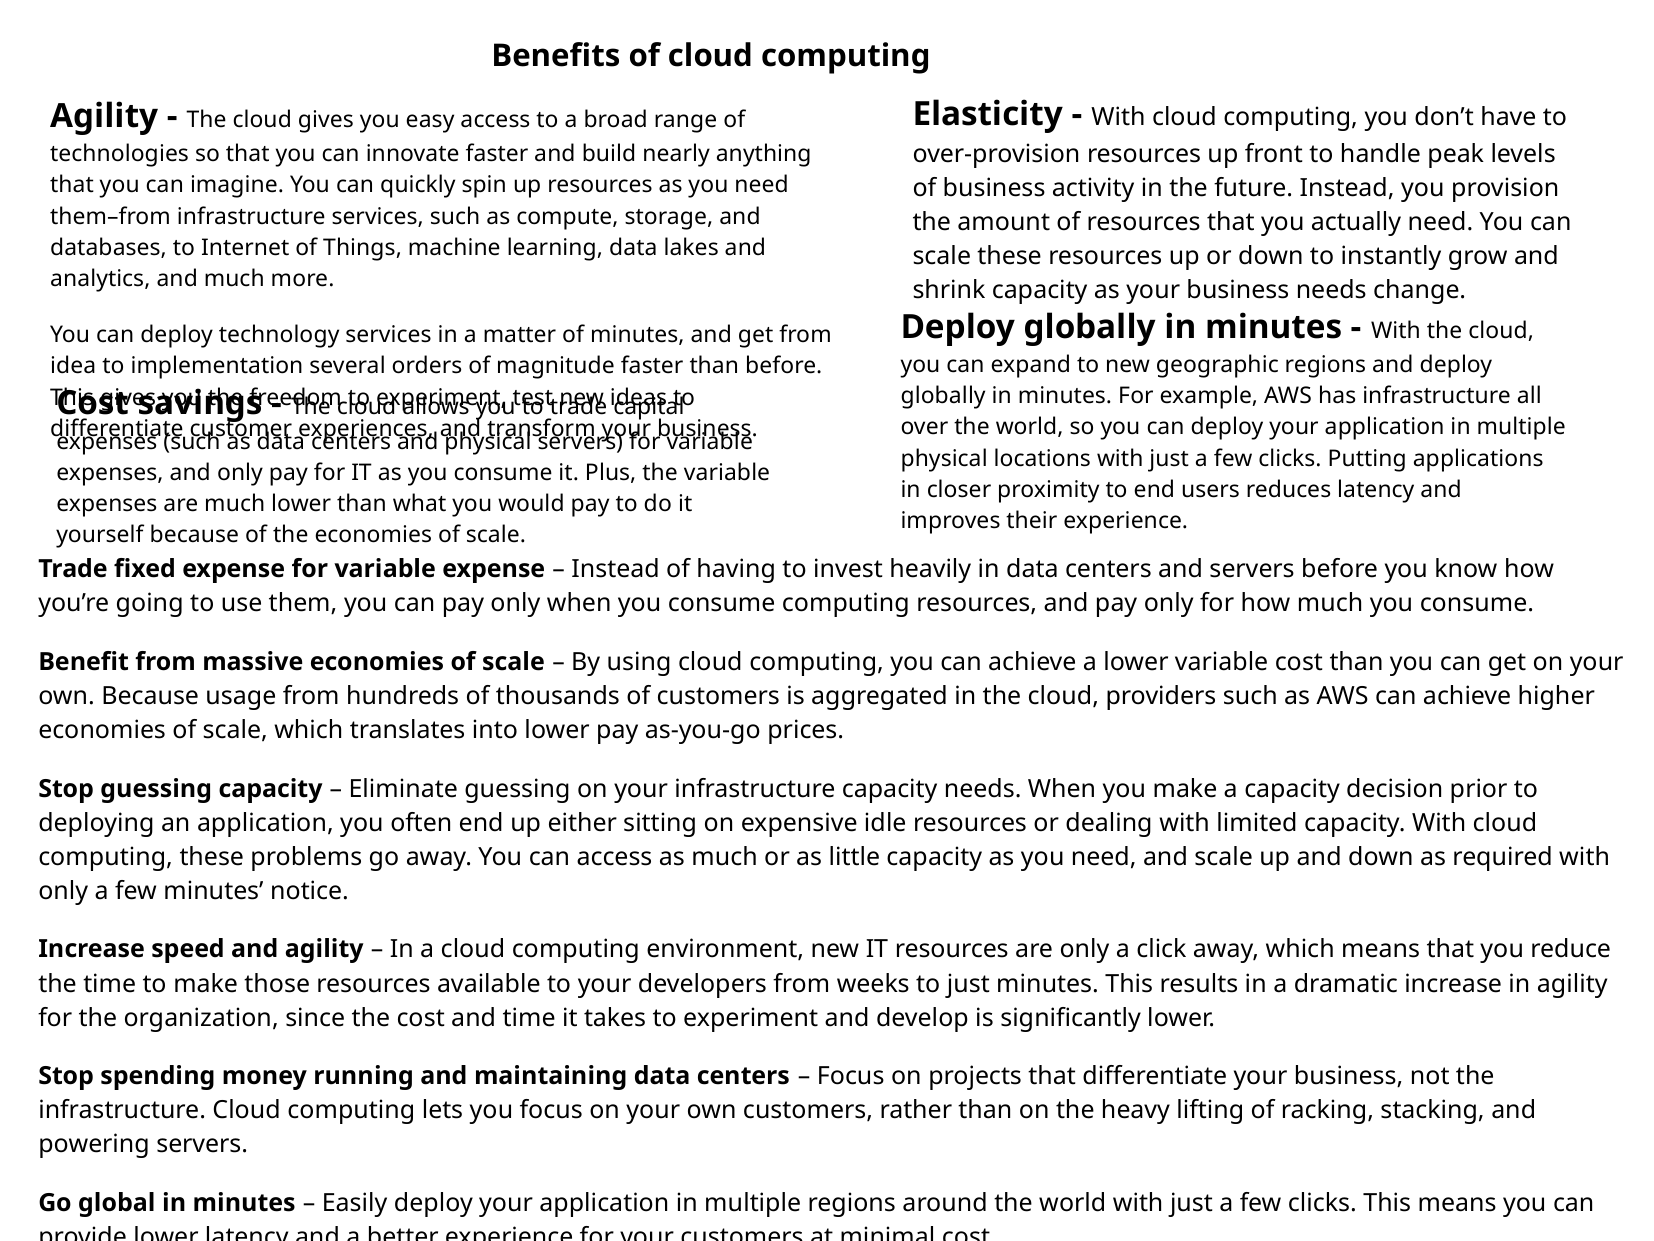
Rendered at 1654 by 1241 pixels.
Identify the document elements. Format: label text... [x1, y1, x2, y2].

text_box Elasticity - With cloud computing, you don’t have to over-provision resources up front to handle peak levels of business activity in the future. Instead, you provision the amount of resources that you actually need. You can scale these resources up or down to instantly grow and shrink capacity as your business needs change. [897, 82, 1601, 260]
text_box Cost savings - The cloud allows you to trade capital expenses (such as data centers and physical servers) for variable expenses, and only pay for IT as you consume it. Plus, the variable expenses are much lower than what you would pay to do it yourself because of the economies of scale. [41, 371, 792, 520]
text_box Trade fixed expense for variable expense – Instead of having to invest heavily in data centers and servers before you know how you’re going to use them, you can pay only when you consume computing resources, and pay only for how much you consume. Benefit from massive economies of scale – By using cloud computing, you can achieve a lower variable cost than you can get on your own. Because usage from hundreds of thousands of customers is aggregated in the cloud, providers such as AWS can achieve higher economies of scale, which translates into lower pay as-you-go prices. Stop guessing capacity – Eliminate guessing on your infrastructure capacity needs. When you make a capacity decision prior to deploying an application, you often end up either sitting on expensive idle resources or dealing with limited capacity. With cloud computing, these problems go away. You can access as much or as little capacity as you need, and scale up and down as required with only a few minutes’ notice. Increase speed and agility – In a cloud computing environment, new IT resources are only a click away, which means that you reduce the time to make those resources available to your developers from weeks to just minutes. This results in a dramatic increase in agility for the organization, since the cost and time it takes to experiment and develop is significantly lower. Stop spending money running and maintaining data centers – Focus on projects that differentiate your business, not the infrastructure. Cloud computing lets you focus on your own customers, rather than on the heavy lifting of racking, stacking, and powering servers. Go global in minutes – Easily deploy your application in multiple regions around the world with just a few clicks. This means you can provide lower latency and a better experience for your customers at minimal cost. [23, 543, 1642, 1170]
text_box Benefits of cloud computing [476, 25, 991, 76]
text_box Deploy globally in minutes - With the cloud, you can expand to new geographic regions and deploy globally in minutes. For example, AWS has infrastructure all over the world, so you can deploy your application in multiple physical locations with just a few clicks. Putting applications in closer proximity to end users reduces latency and improves their experience. [885, 295, 1583, 462]
text_box Agility - The cloud gives you easy access to a broad range of technologies so that you can innovate faster and build nearly anything that you can imagine. You can quickly spin up resources as you need them–from infrastructure services, such as compute, storage, and databases, to Internet of Things, machine learning, data lakes and analytics, and much more. You can deploy technology services in a matter of minutes, and get from idea to implementation several orders of magnitude faster than before. This gives you the freedom to experiment, test new ideas to differentiate customer experiences, and transform your business. [35, 84, 851, 347]
